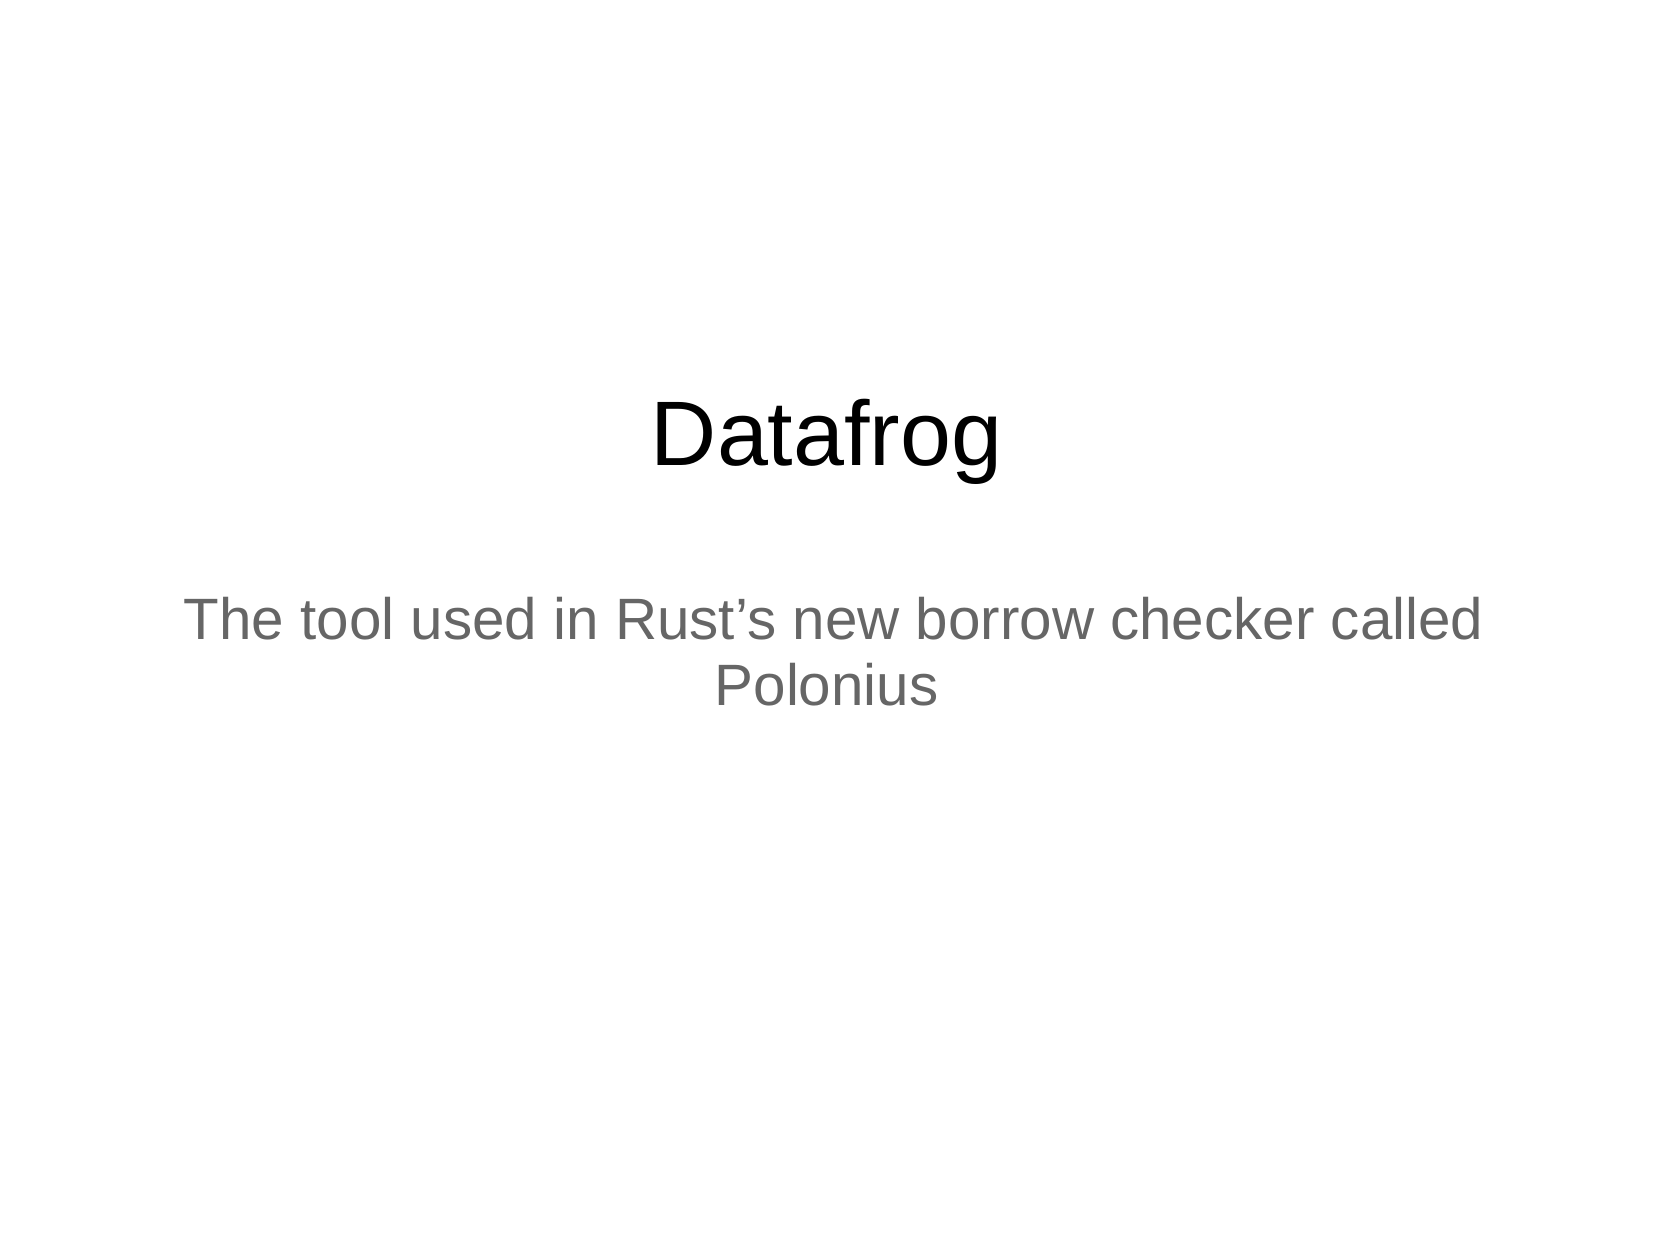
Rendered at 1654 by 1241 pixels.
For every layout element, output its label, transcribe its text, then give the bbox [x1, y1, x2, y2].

title Datafrog The tool used in Rust’s new borrow checker called Polonius [82, 49, 1571, 1051]
